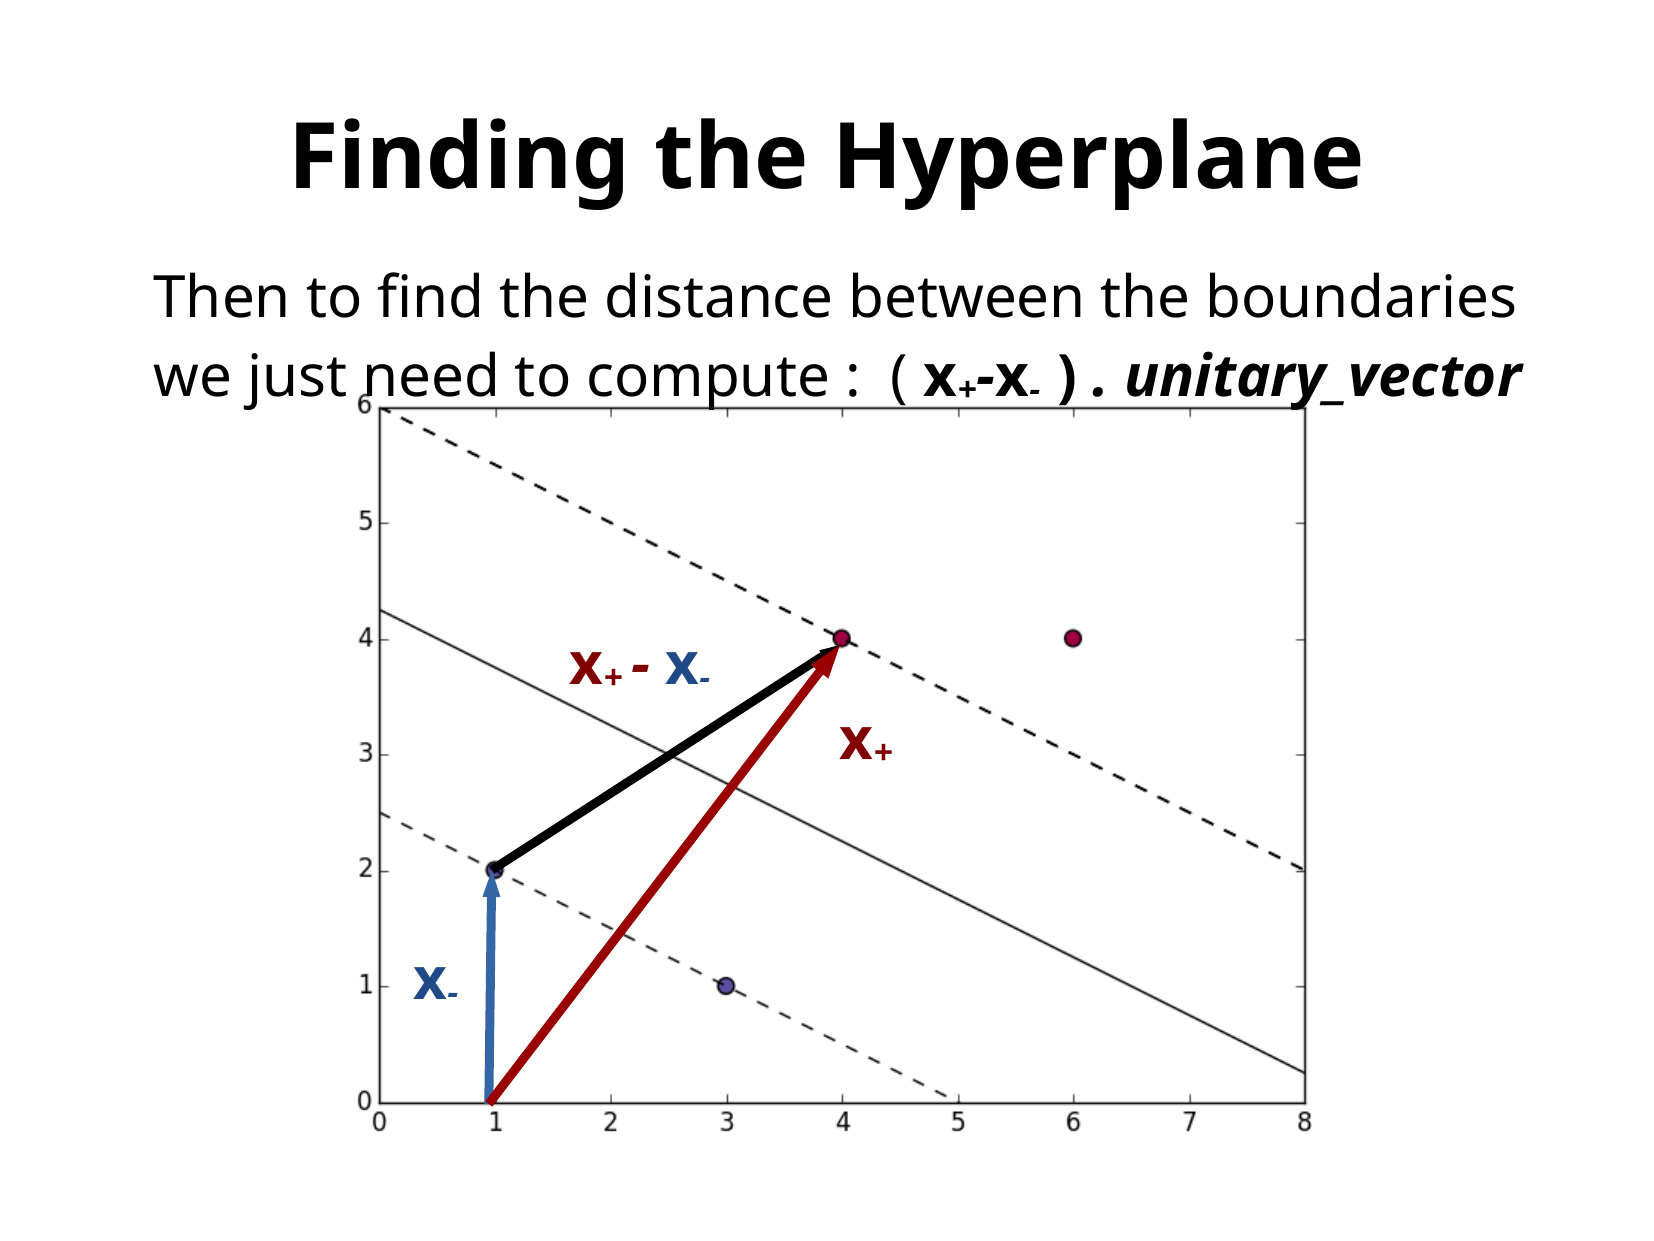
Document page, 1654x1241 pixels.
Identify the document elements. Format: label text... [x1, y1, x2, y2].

picture [494, 974, 581, 1088]
list Then to find the distance between the boundaries we just need to compute : ( x+-x- ) . unitary_vector [494, 803, 712, 974]
picture [230, 974, 1424, 1203]
text_box x- [398, 930, 489, 1032]
title Finding the Hyperplane [82, 49, 1571, 254]
list Then to find the distance between the boundaries we just need to compute : ( x+-x- ) . unitary_vector [82, 254, 1571, 974]
text_box x+ - x- [555, 615, 946, 803]
